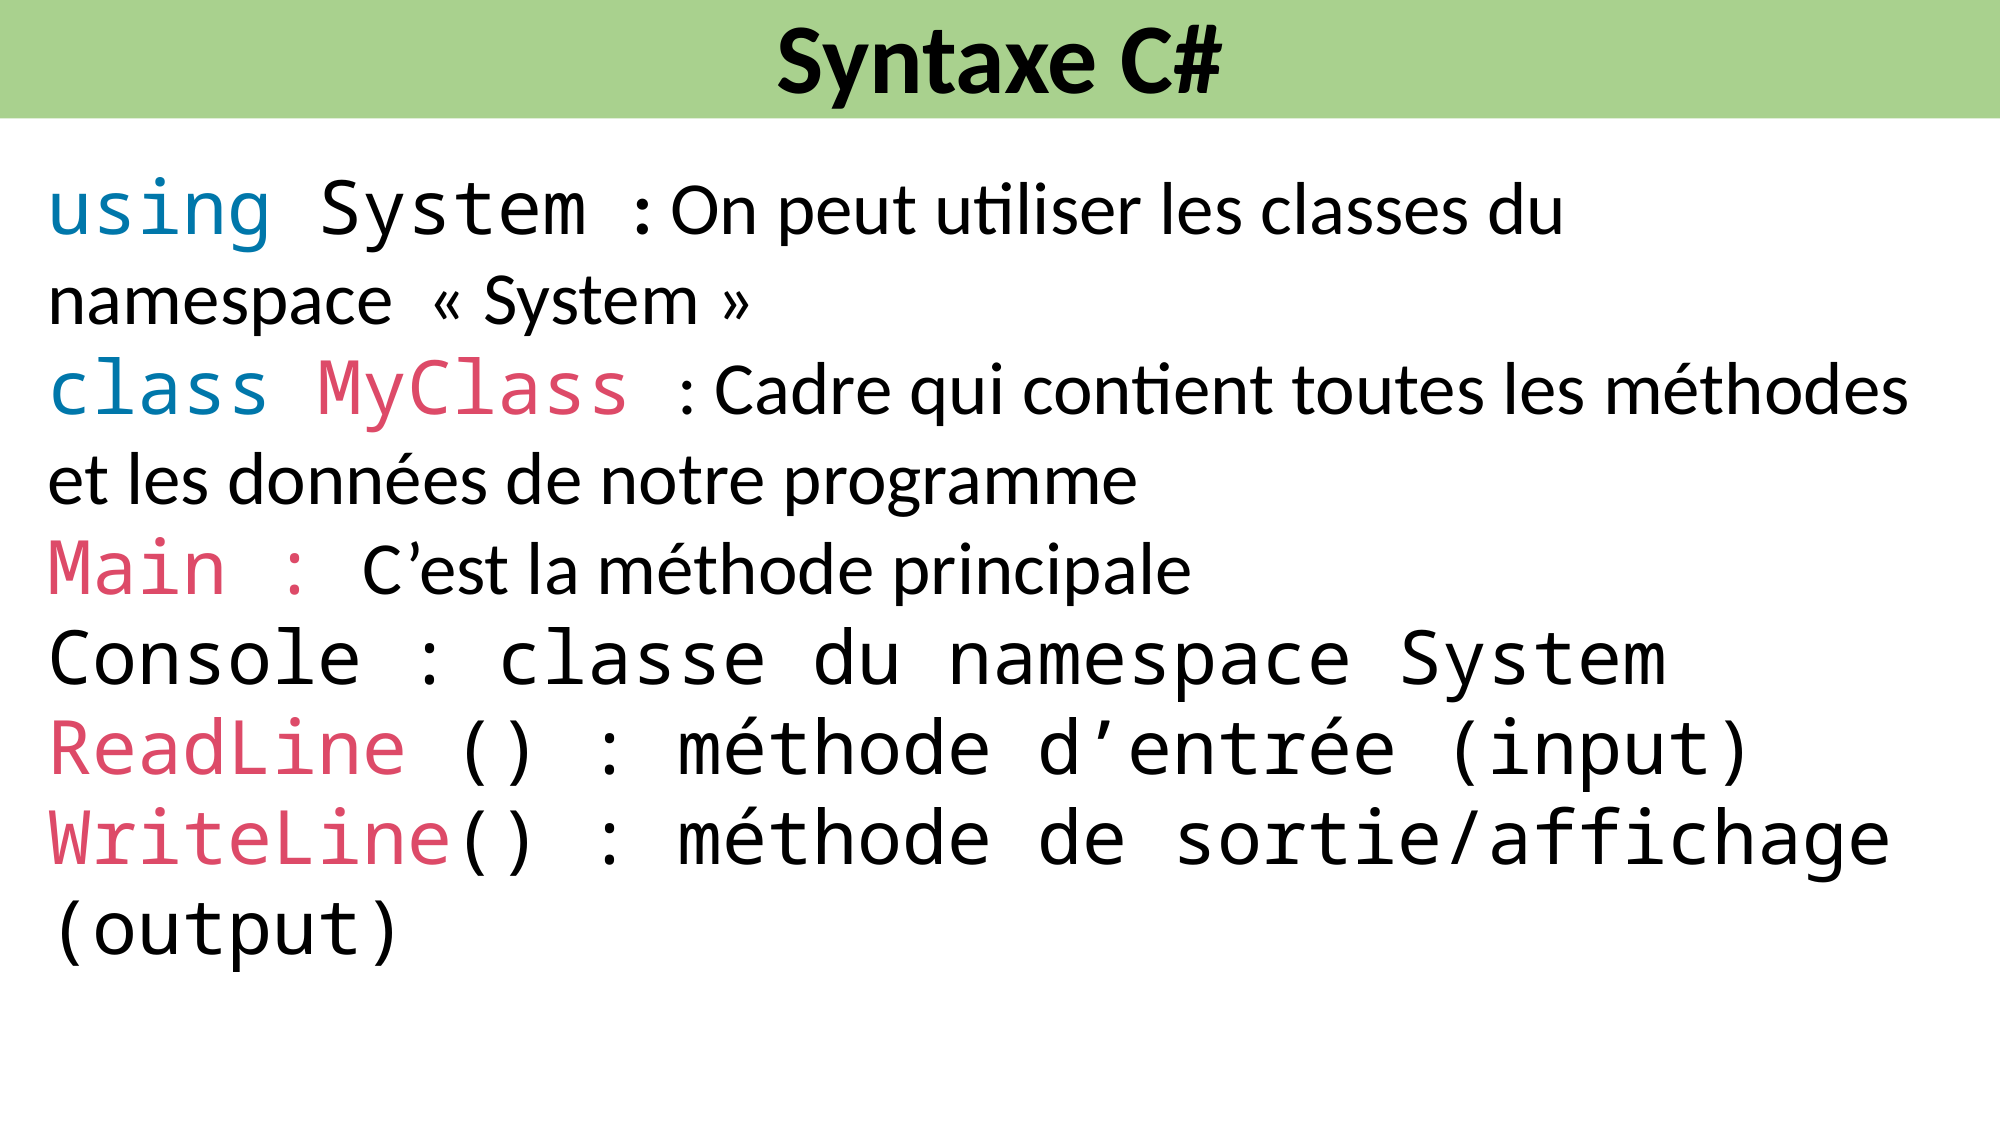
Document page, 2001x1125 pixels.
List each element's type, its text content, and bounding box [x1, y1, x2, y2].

text_box using System : On peut utiliser les classes du namespace « System » class MyClass : Cadre qui contient toutes les méthodes et les données de notre programme Main : C’est la méthode principale Console : classe du namespace System ReadLine () : méthode d’entrée (input) WriteLine() : méthode de sortie/affichage (output) [32, 152, 1958, 1125]
title Syntaxe C# [0, 0, 2000, 119]
